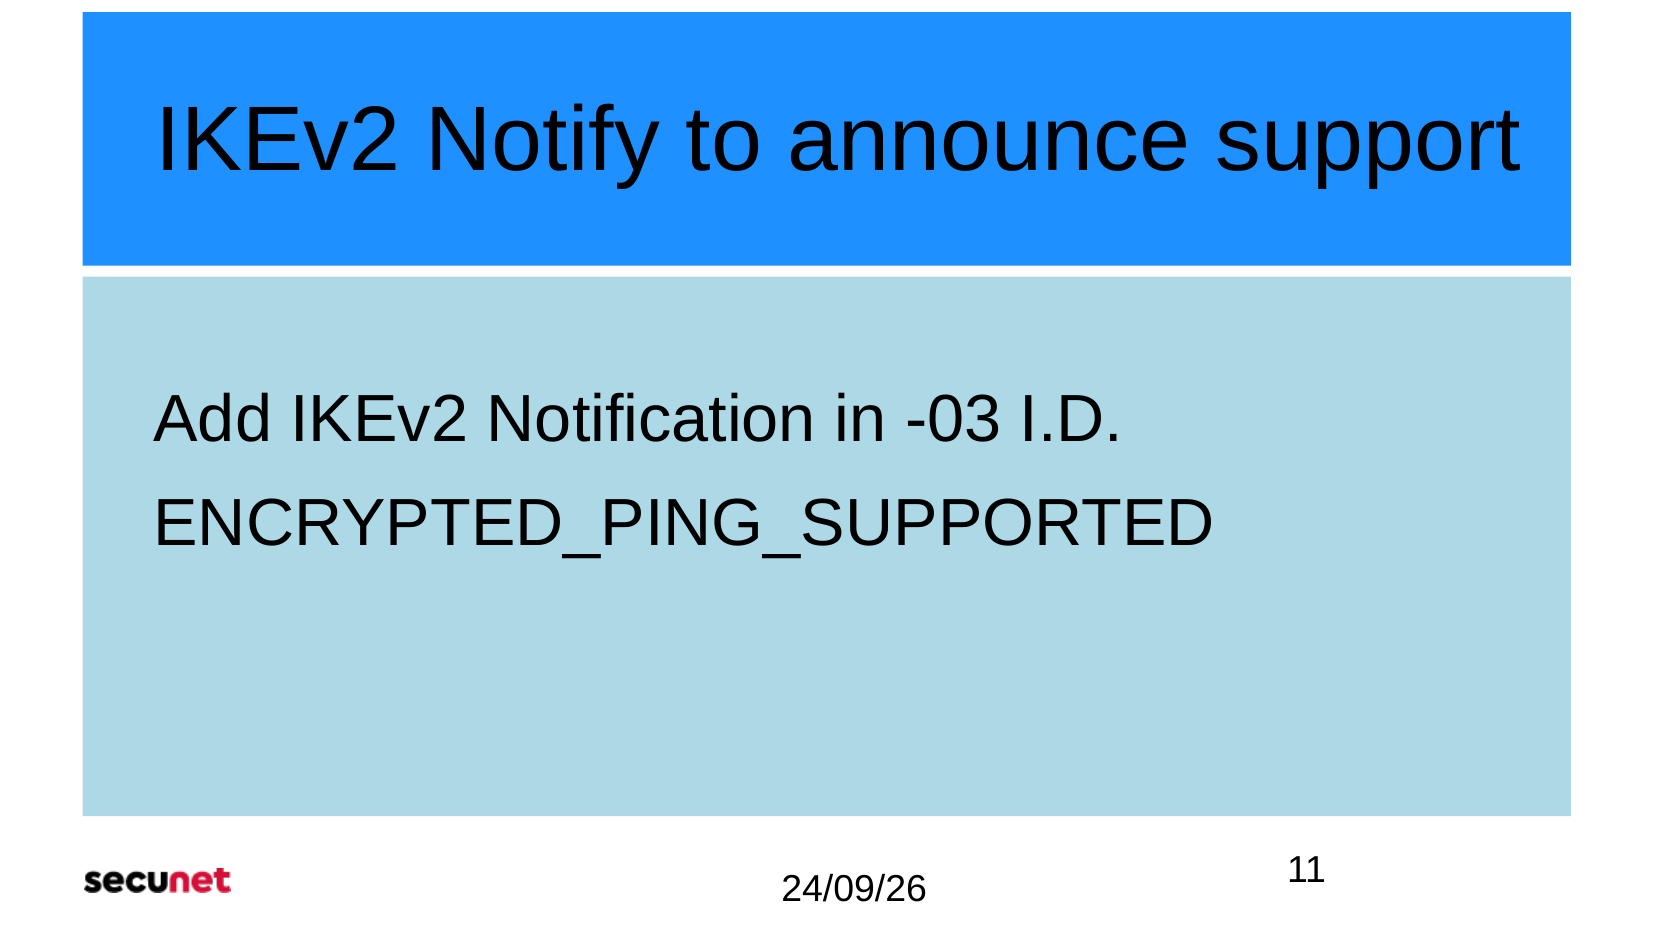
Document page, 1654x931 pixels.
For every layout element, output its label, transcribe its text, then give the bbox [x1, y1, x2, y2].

picture [84, 868, 231, 893]
list Add IKEv2 Notification in -03 I.D. ENCRYPTED_PING_SUPPORTED [82, 276, 1571, 817]
title IKEv2 Notify to announce support [82, 12, 1571, 266]
